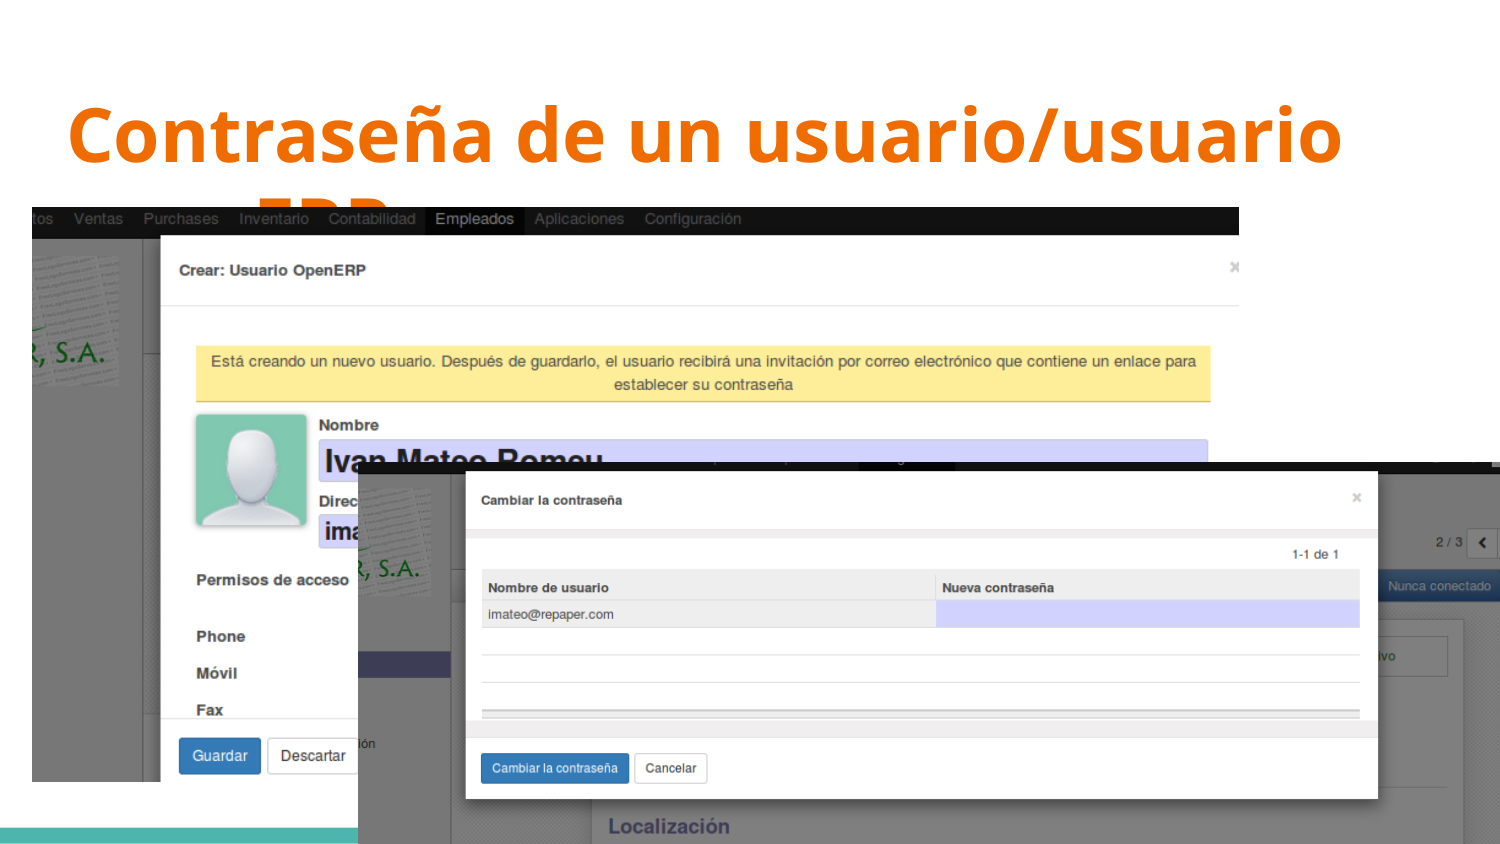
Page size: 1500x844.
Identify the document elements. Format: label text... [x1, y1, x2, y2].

title Contraseña de un usuario/usuario openERP [51, 72, 1449, 189]
picture [32, 207, 1500, 844]
